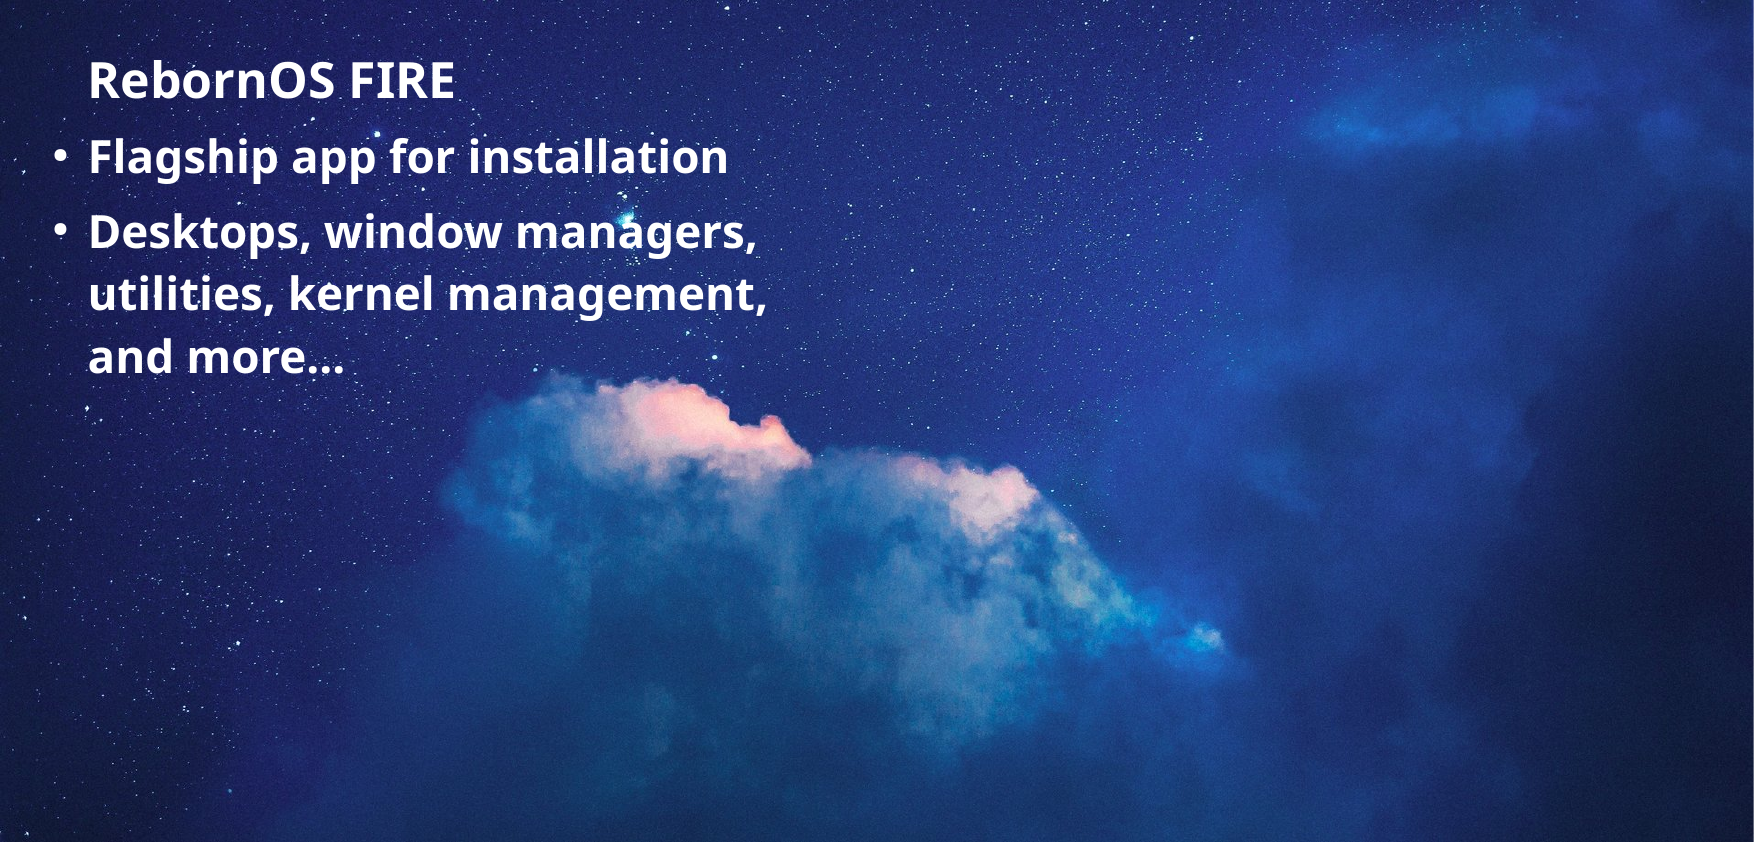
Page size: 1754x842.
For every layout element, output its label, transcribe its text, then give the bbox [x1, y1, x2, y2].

text_box RebornOS FIRE Flagship app for installation Desktops, window managers, utilities, kernel management, and more... [37, 37, 863, 395]
picture [0, 0, 1754, 842]
